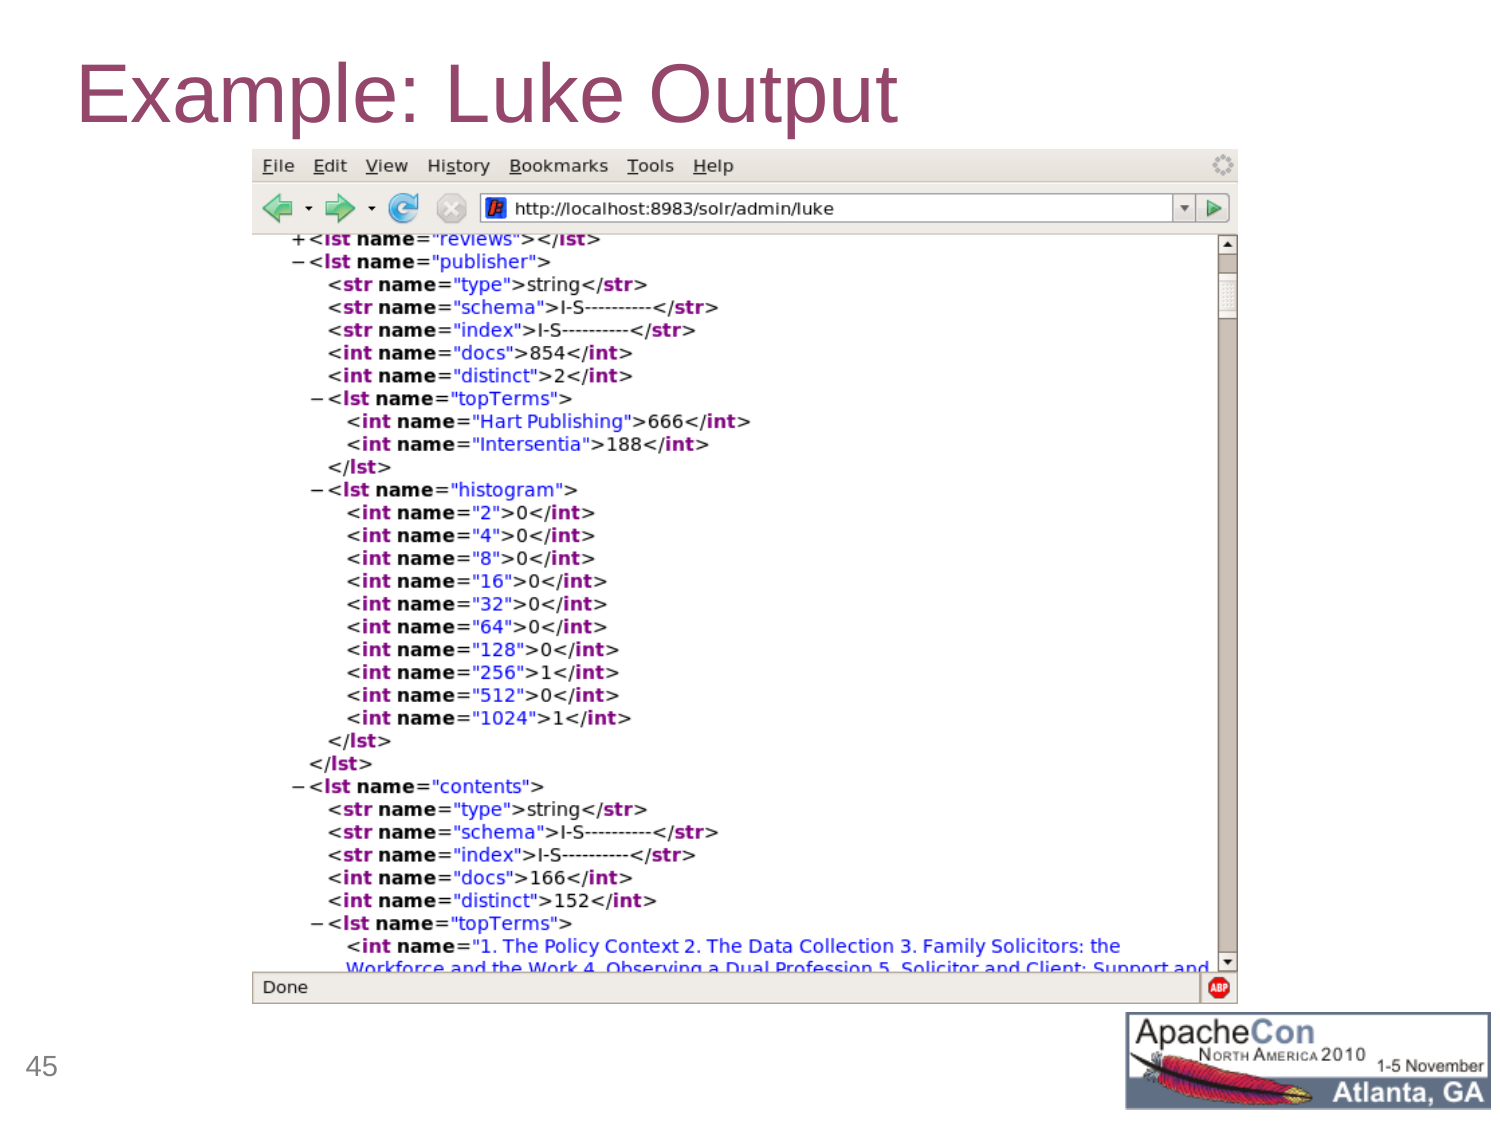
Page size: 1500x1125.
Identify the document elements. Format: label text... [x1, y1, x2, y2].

picture [252, 149, 1238, 1004]
picture [1125, 1012, 1491, 1110]
title Example: Luke Output [75, 0, 1425, 188]
